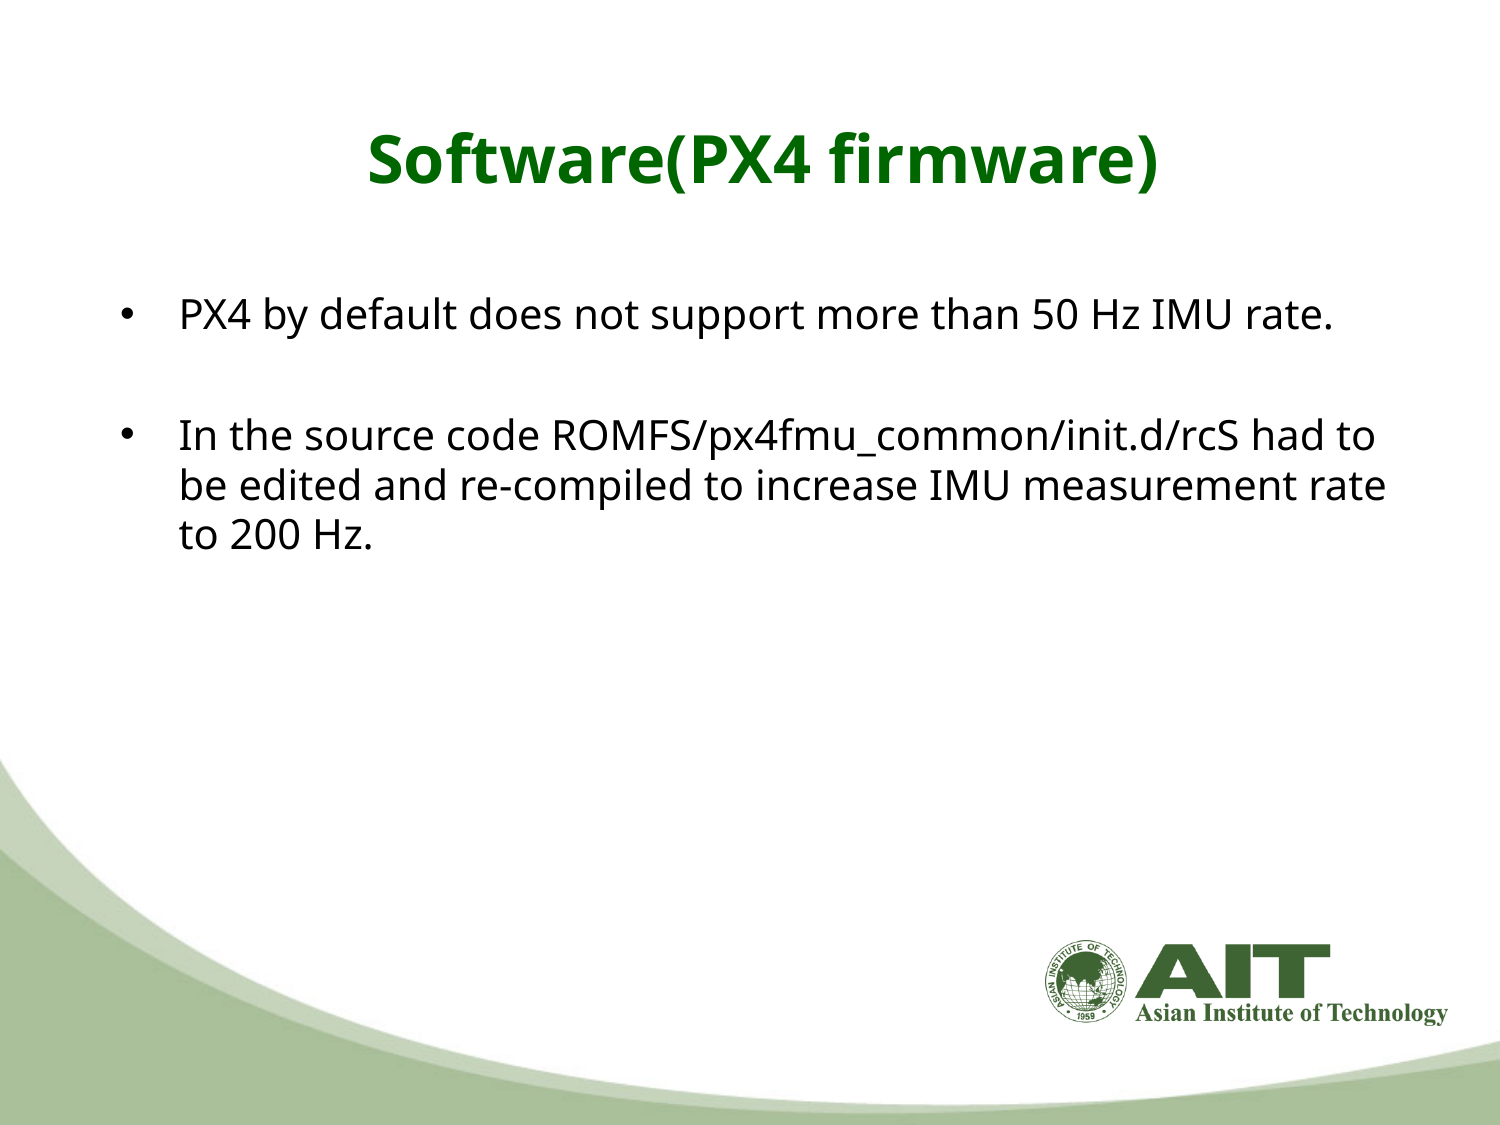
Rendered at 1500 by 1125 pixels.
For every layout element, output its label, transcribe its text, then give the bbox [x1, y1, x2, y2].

list PX4 by default does not support more than 50 Hz IMU rate. In the source code ROMFS/px4fmu_common/init.d/rcS had to be edited and re-compiled to increase IMU measurement rate to 200 Hz. [88, 280, 1439, 1024]
picture [0, 0, 1500, 1125]
title Software(PX4 firmware) [88, 63, 1439, 251]
